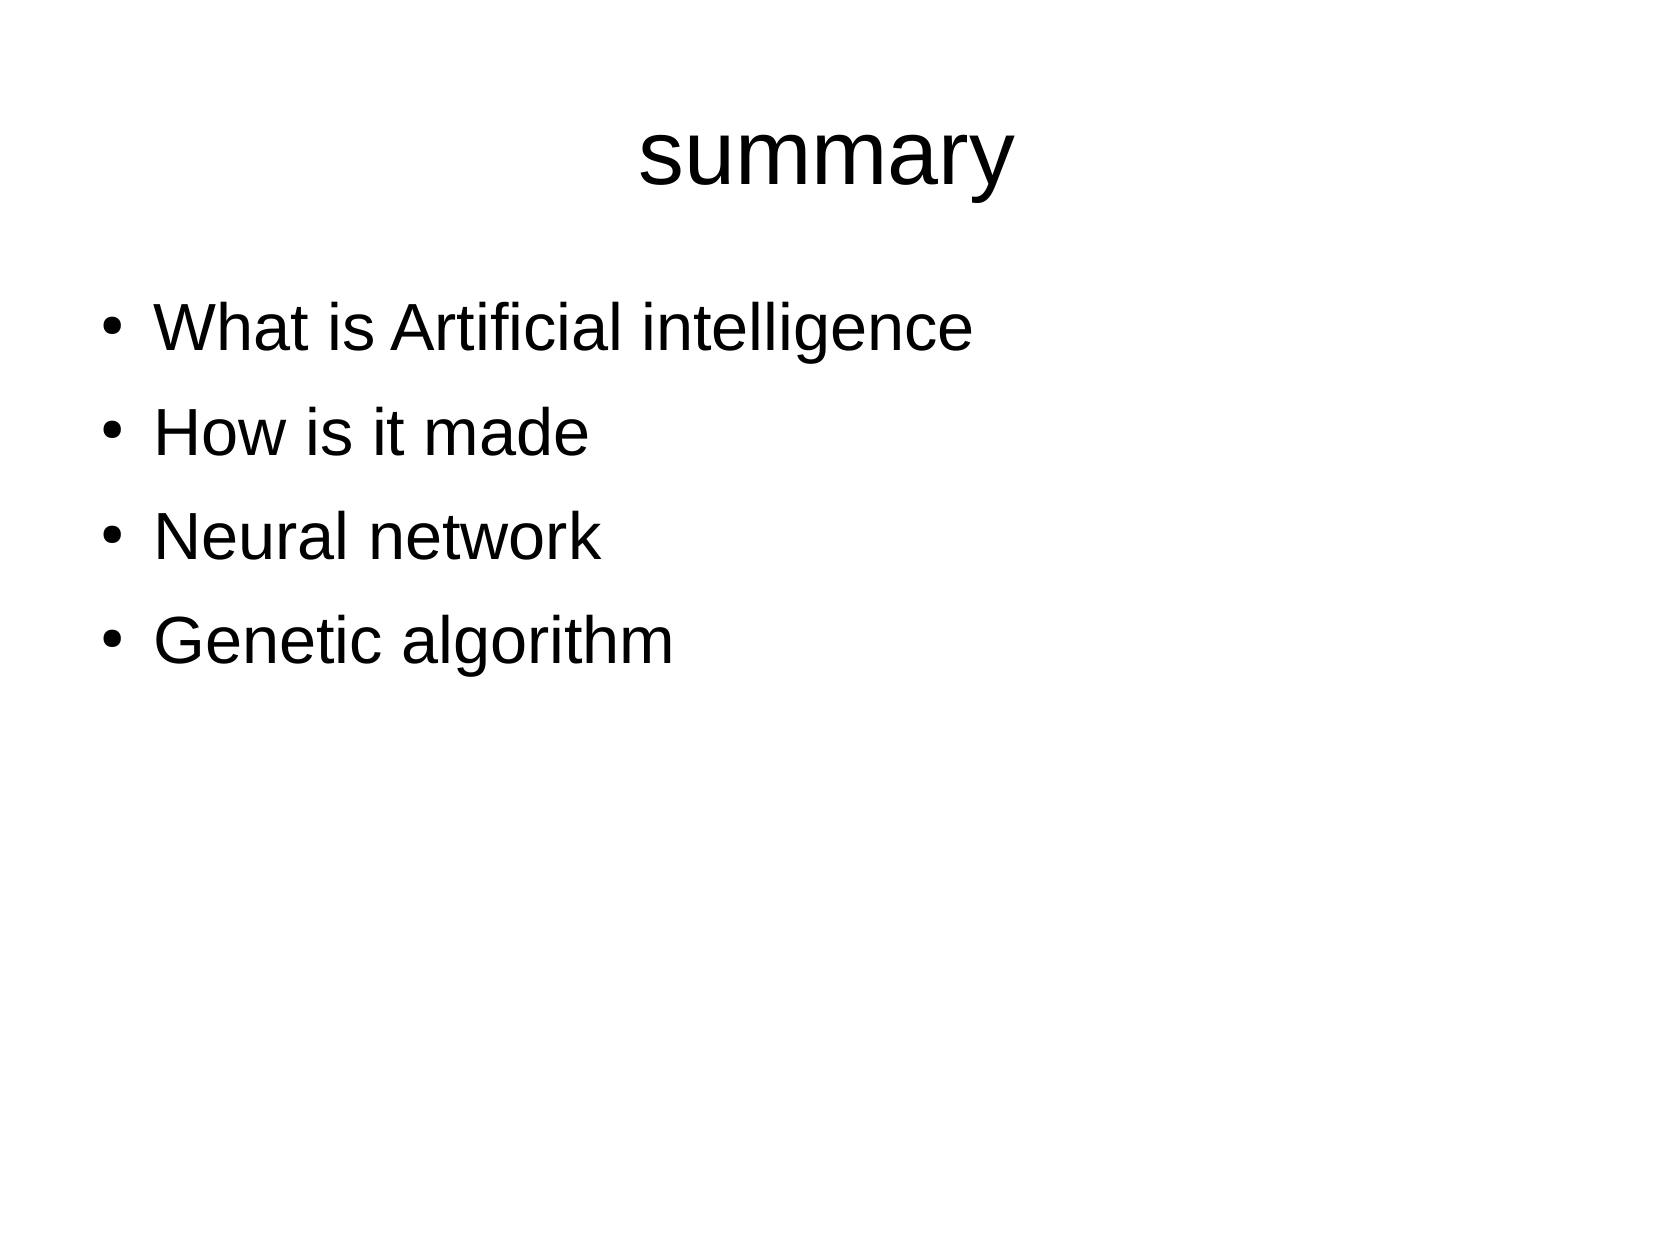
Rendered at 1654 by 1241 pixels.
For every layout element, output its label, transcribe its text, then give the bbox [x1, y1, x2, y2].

title summary [82, 49, 1571, 257]
list What is Artificial intelligence How is it made Neural network Genetic algorithm [82, 290, 1571, 1109]
